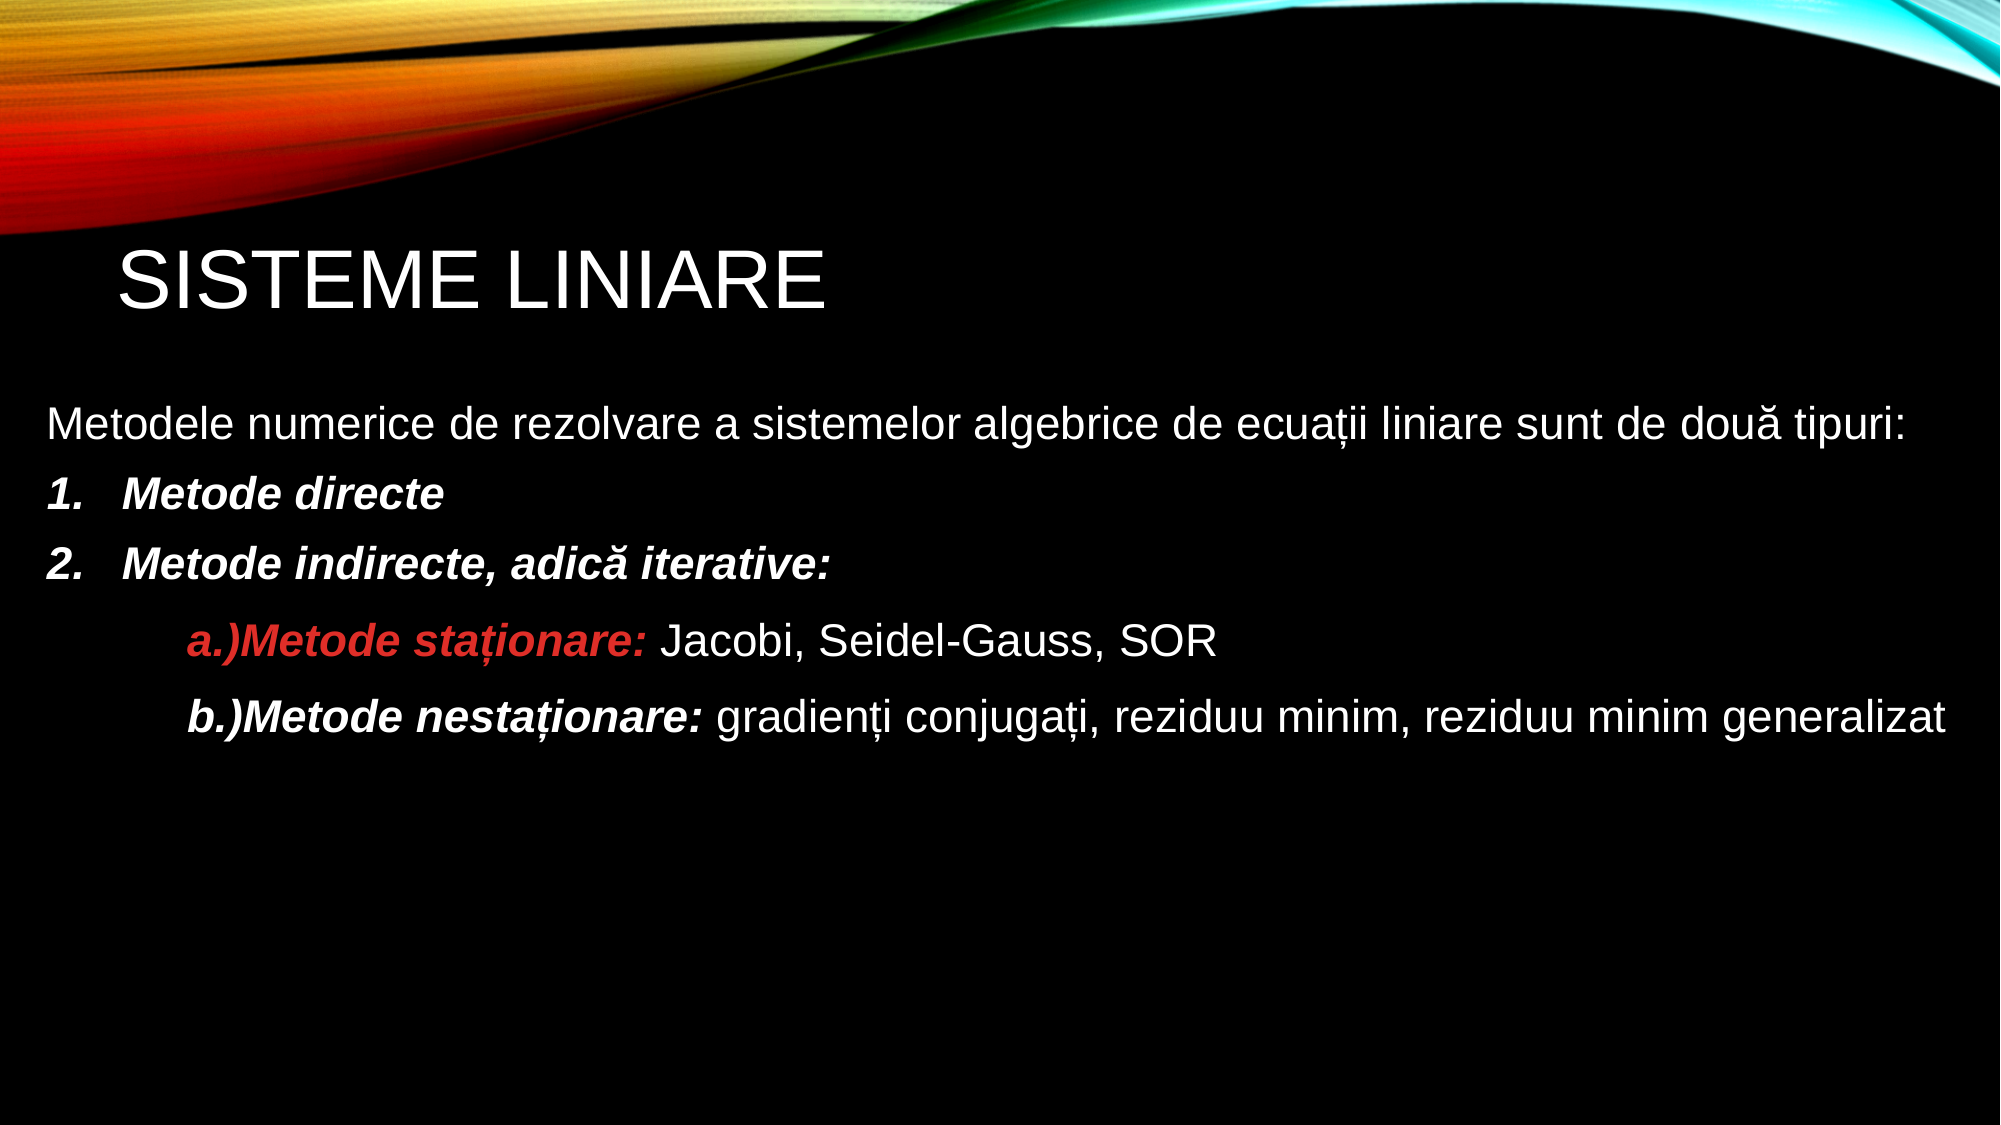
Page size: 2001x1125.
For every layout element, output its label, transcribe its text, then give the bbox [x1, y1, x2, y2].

list Metodele numerice de rezolvare a sistemelor algebrice de ecuații liniare sunt de două tipuri: Metode directe Metode indirecte, adică iterative: a.)Metode staționare: Jacobi, Seidel-Gauss, SOR b.)Metode nestaționare: gradienți conjugați, reziduu minim, reziduu minim generalizat [31, 392, 1979, 1009]
title Sisteme liniare [31, 226, 1283, 338]
